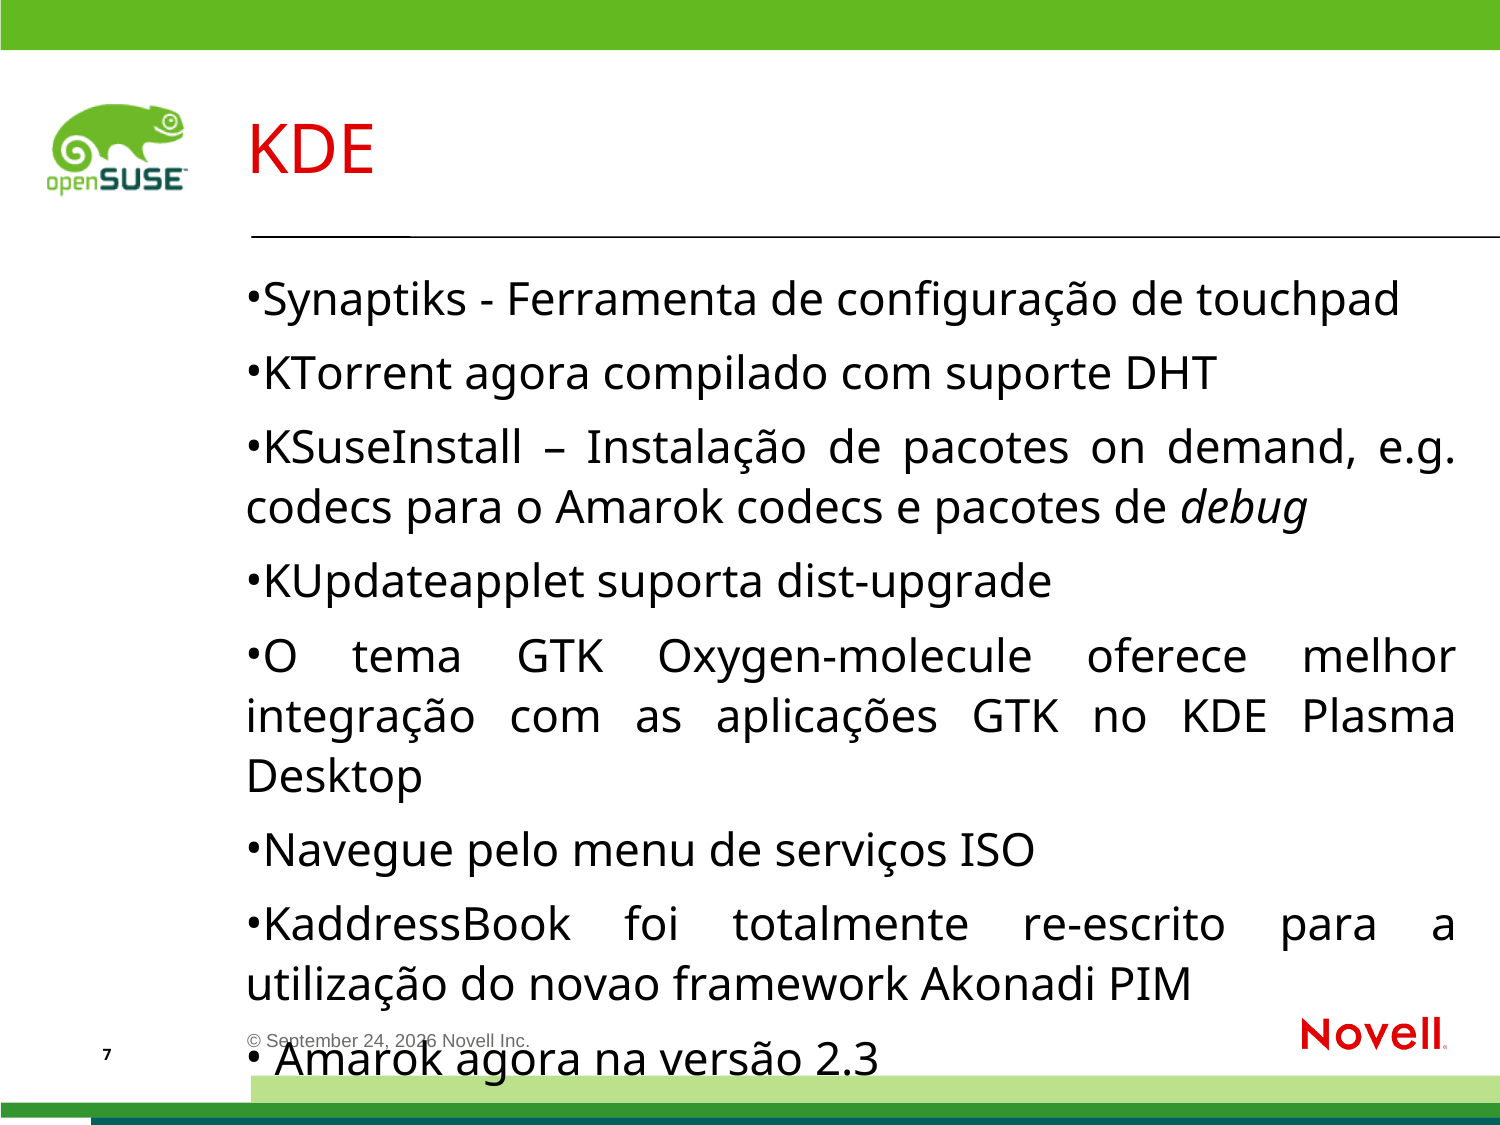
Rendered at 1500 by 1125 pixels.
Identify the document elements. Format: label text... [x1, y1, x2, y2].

picture [1295, 1011, 1453, 1056]
list Synaptiks - Ferramenta de configuração de touchpad KTorrent agora compilado com suporte DHT KSuseInstall – Instalação de pacotes on demand, e.g. codecs para o Amarok codecs e pacotes de debug KUpdateapplet suporta dist-upgrade O tema GTK Oxygen-molecule oferece melhor integração com as aplicações GTK no KDE Plasma Desktop Navegue pelo menu de serviços ISO KaddressBook foi totalmente re-escrito para a utilização do novao framework Akonadi PIM Amarok agora na versão 2.3 [245, 267, 1458, 1010]
picture [47, 104, 188, 197]
title KDE [246, 68, 1409, 231]
